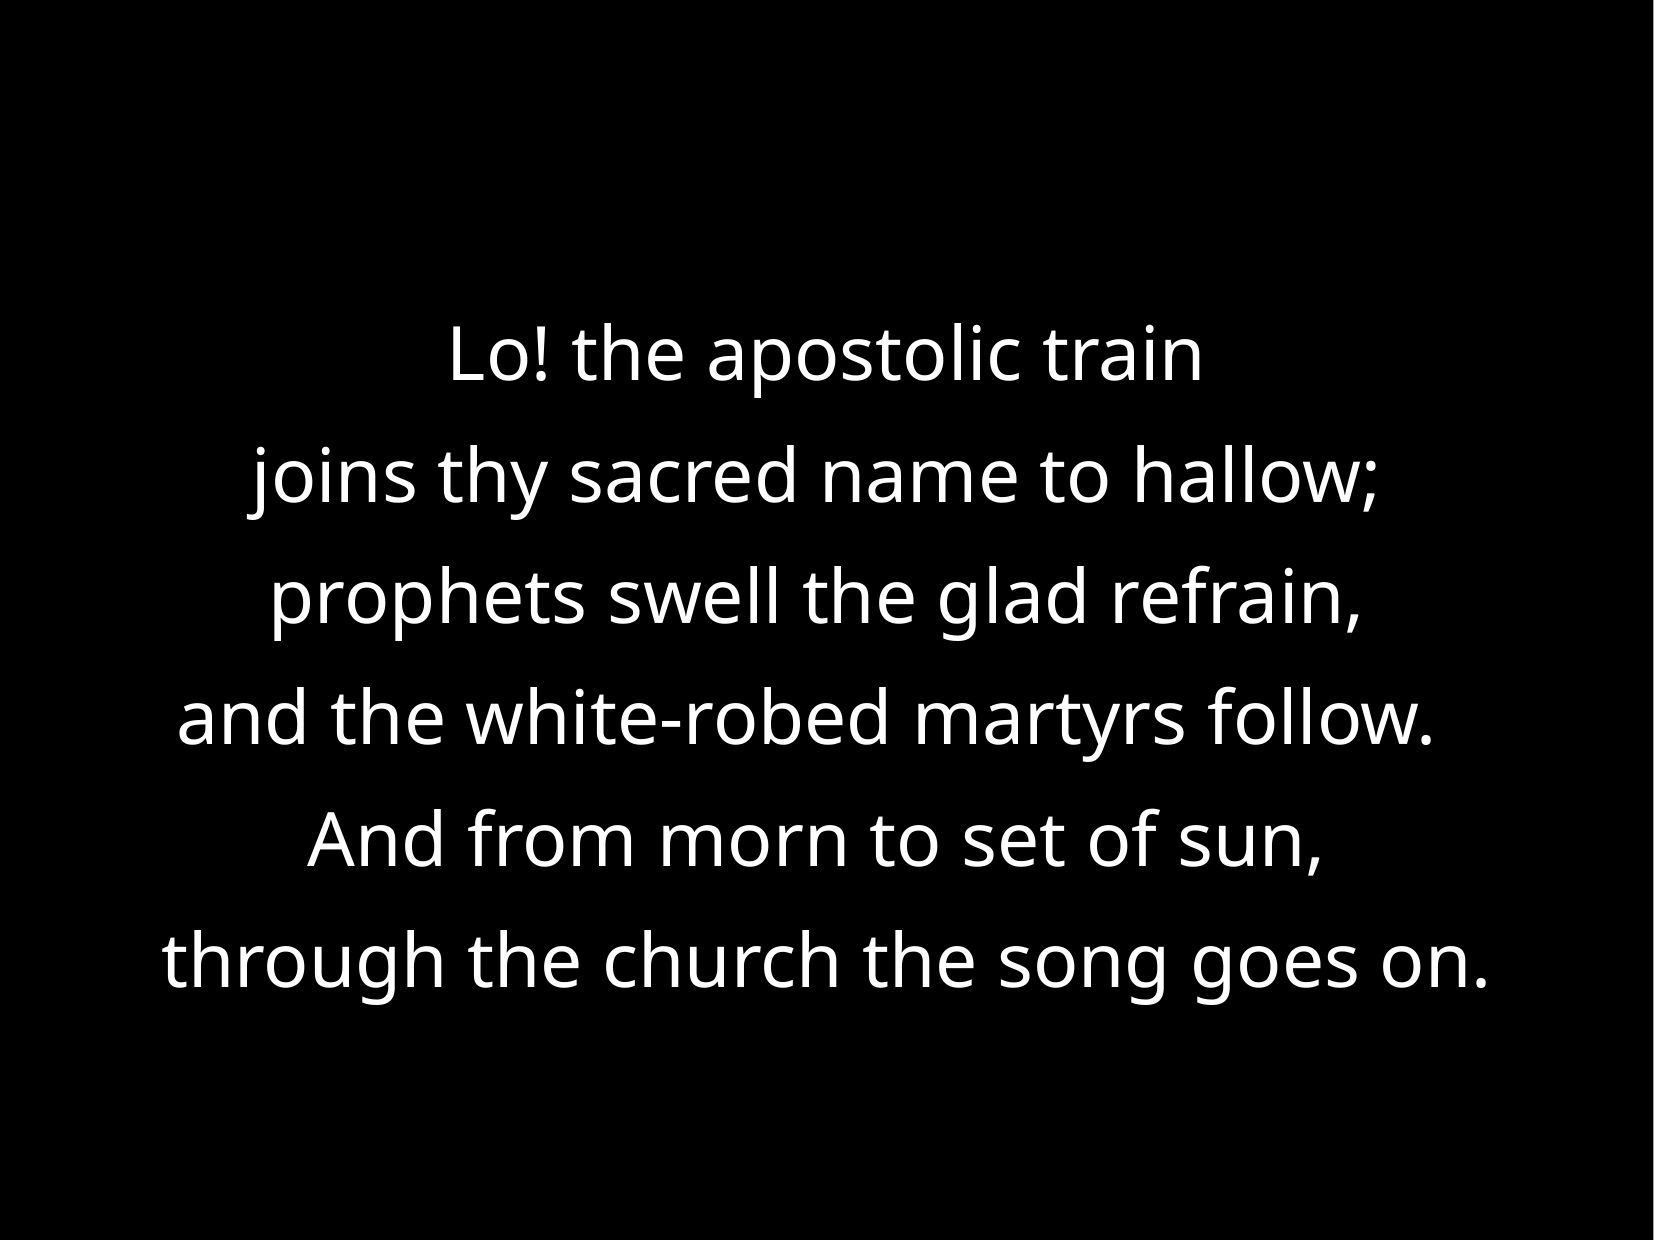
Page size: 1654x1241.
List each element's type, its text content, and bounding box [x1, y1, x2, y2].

list Lo! the apostolic train joins thy sacred name to hallow; prophets swell the glad refrain, and the white-robed martyrs follow. And from morn to set of sun, through the church the song goes on. [0, 307, 1654, 1027]
